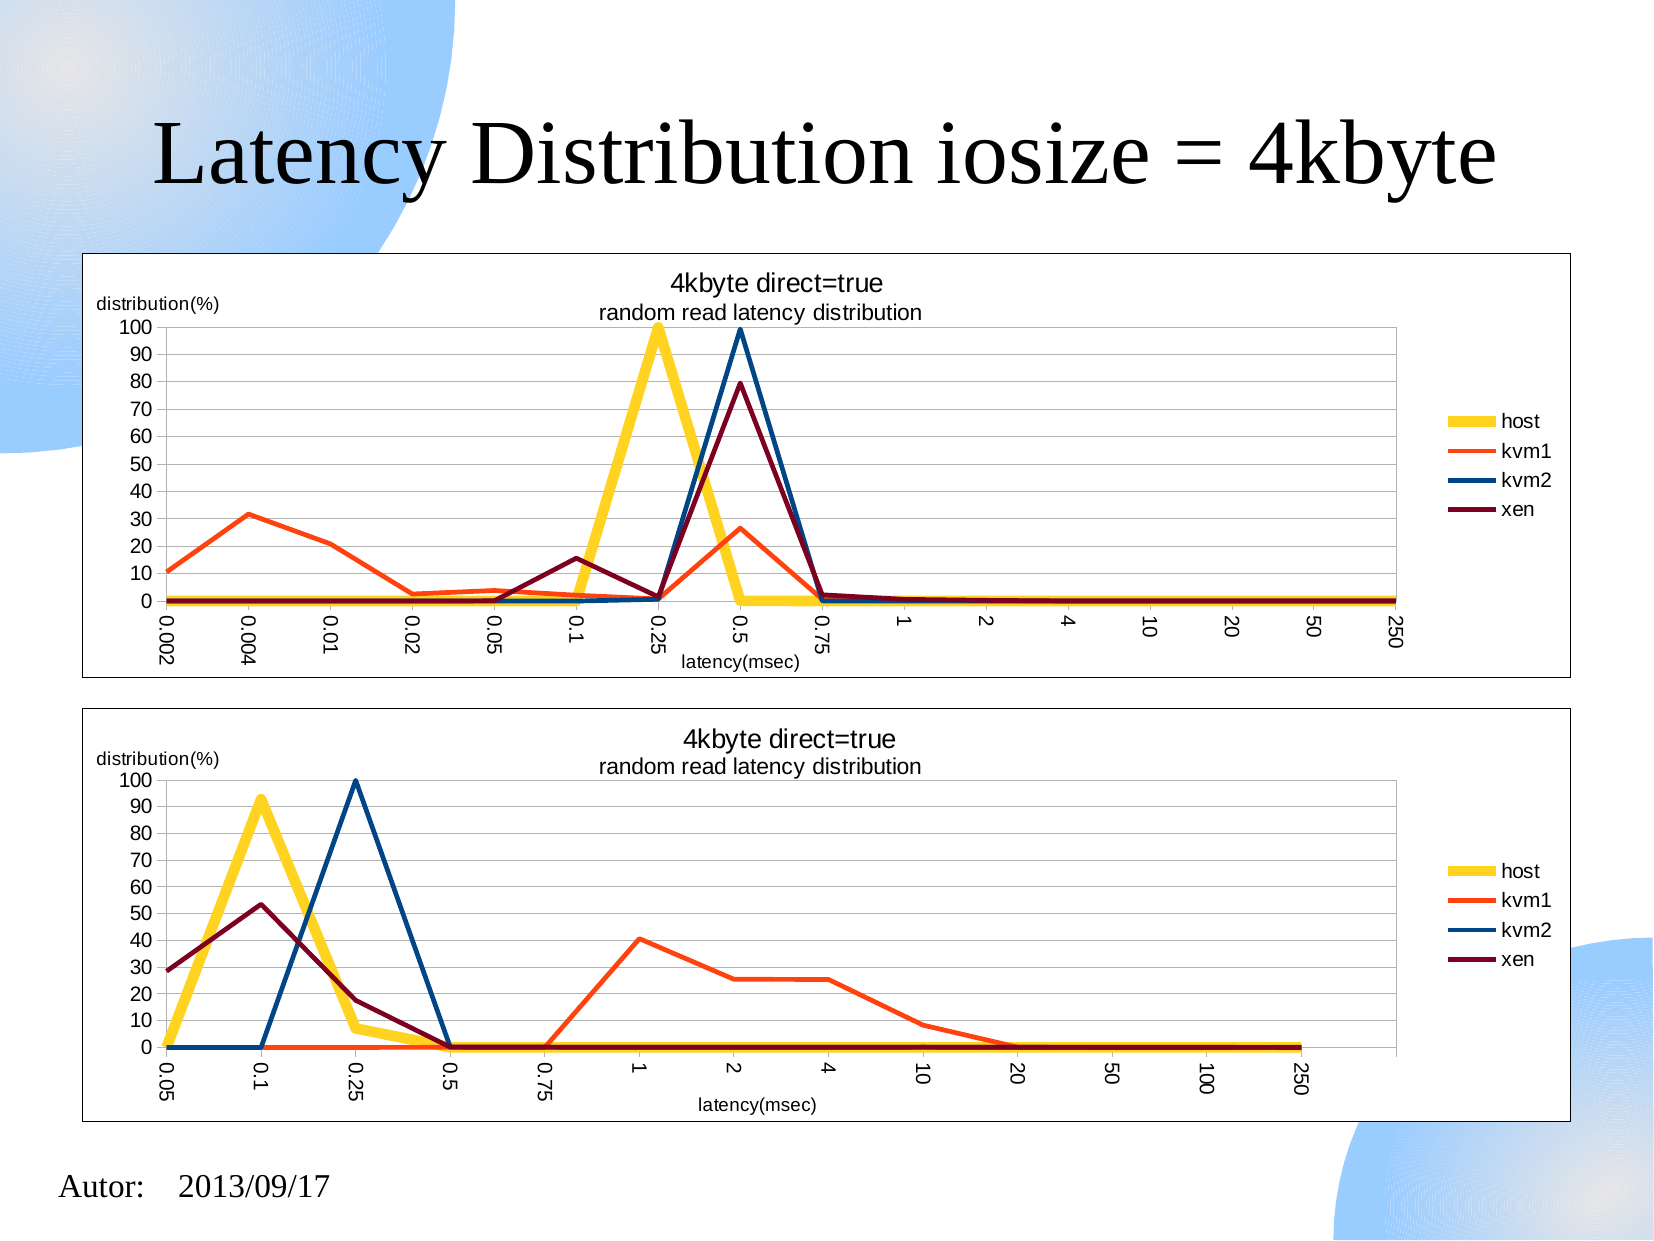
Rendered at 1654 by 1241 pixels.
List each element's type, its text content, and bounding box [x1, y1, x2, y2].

title Latency Distribution iosize = 4kbyte [82, 49, 1571, 253]
chart [82, 253, 1571, 680]
chart [82, 708, 1571, 1122]
